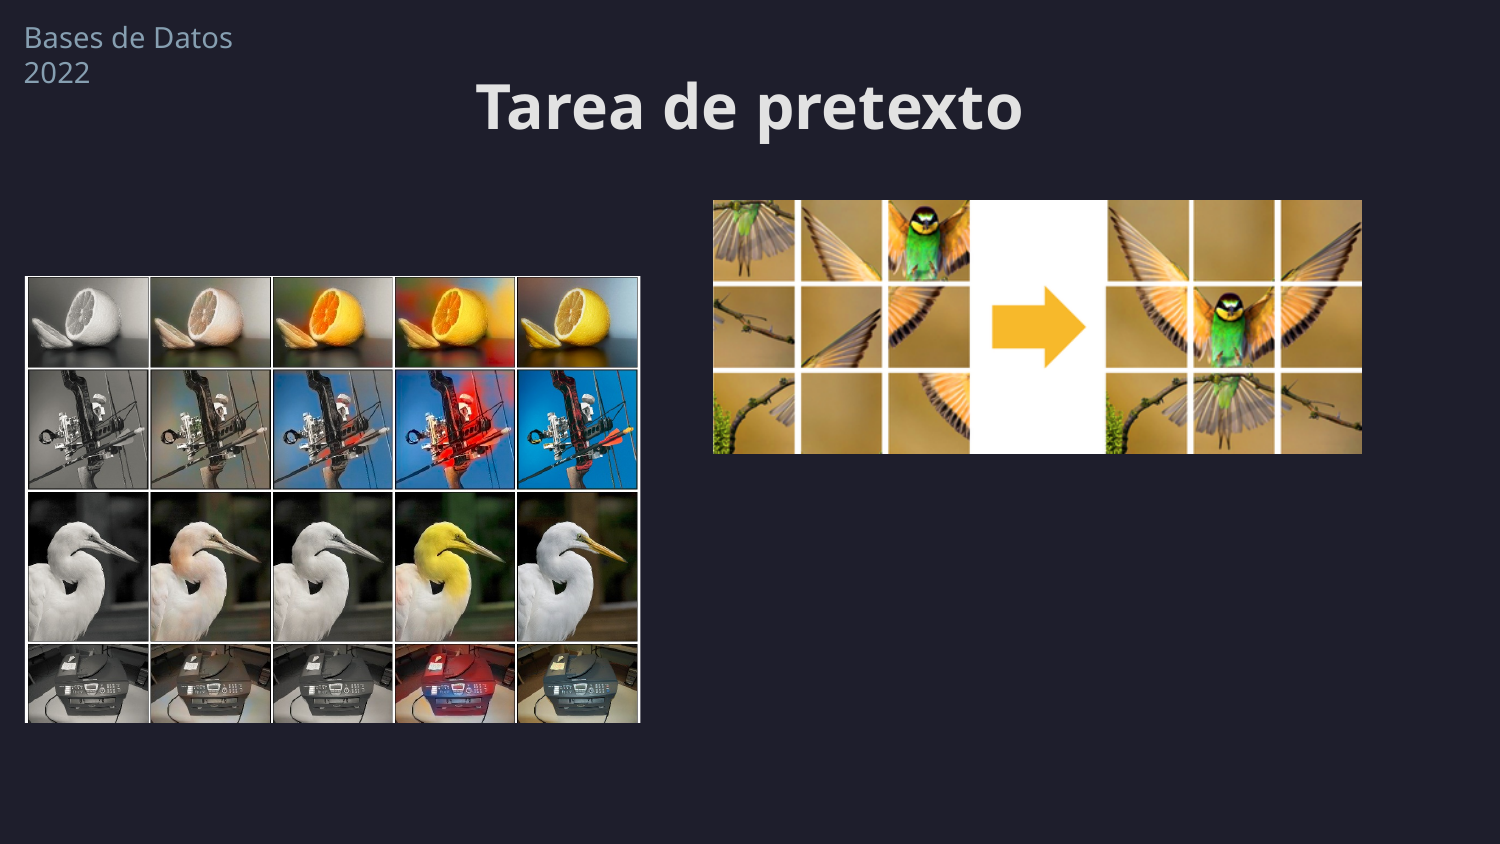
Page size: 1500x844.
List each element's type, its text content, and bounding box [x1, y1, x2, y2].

picture [713, 200, 1362, 454]
picture [24, 276, 641, 723]
title Tarea de pretexto [75, 33, 1425, 175]
